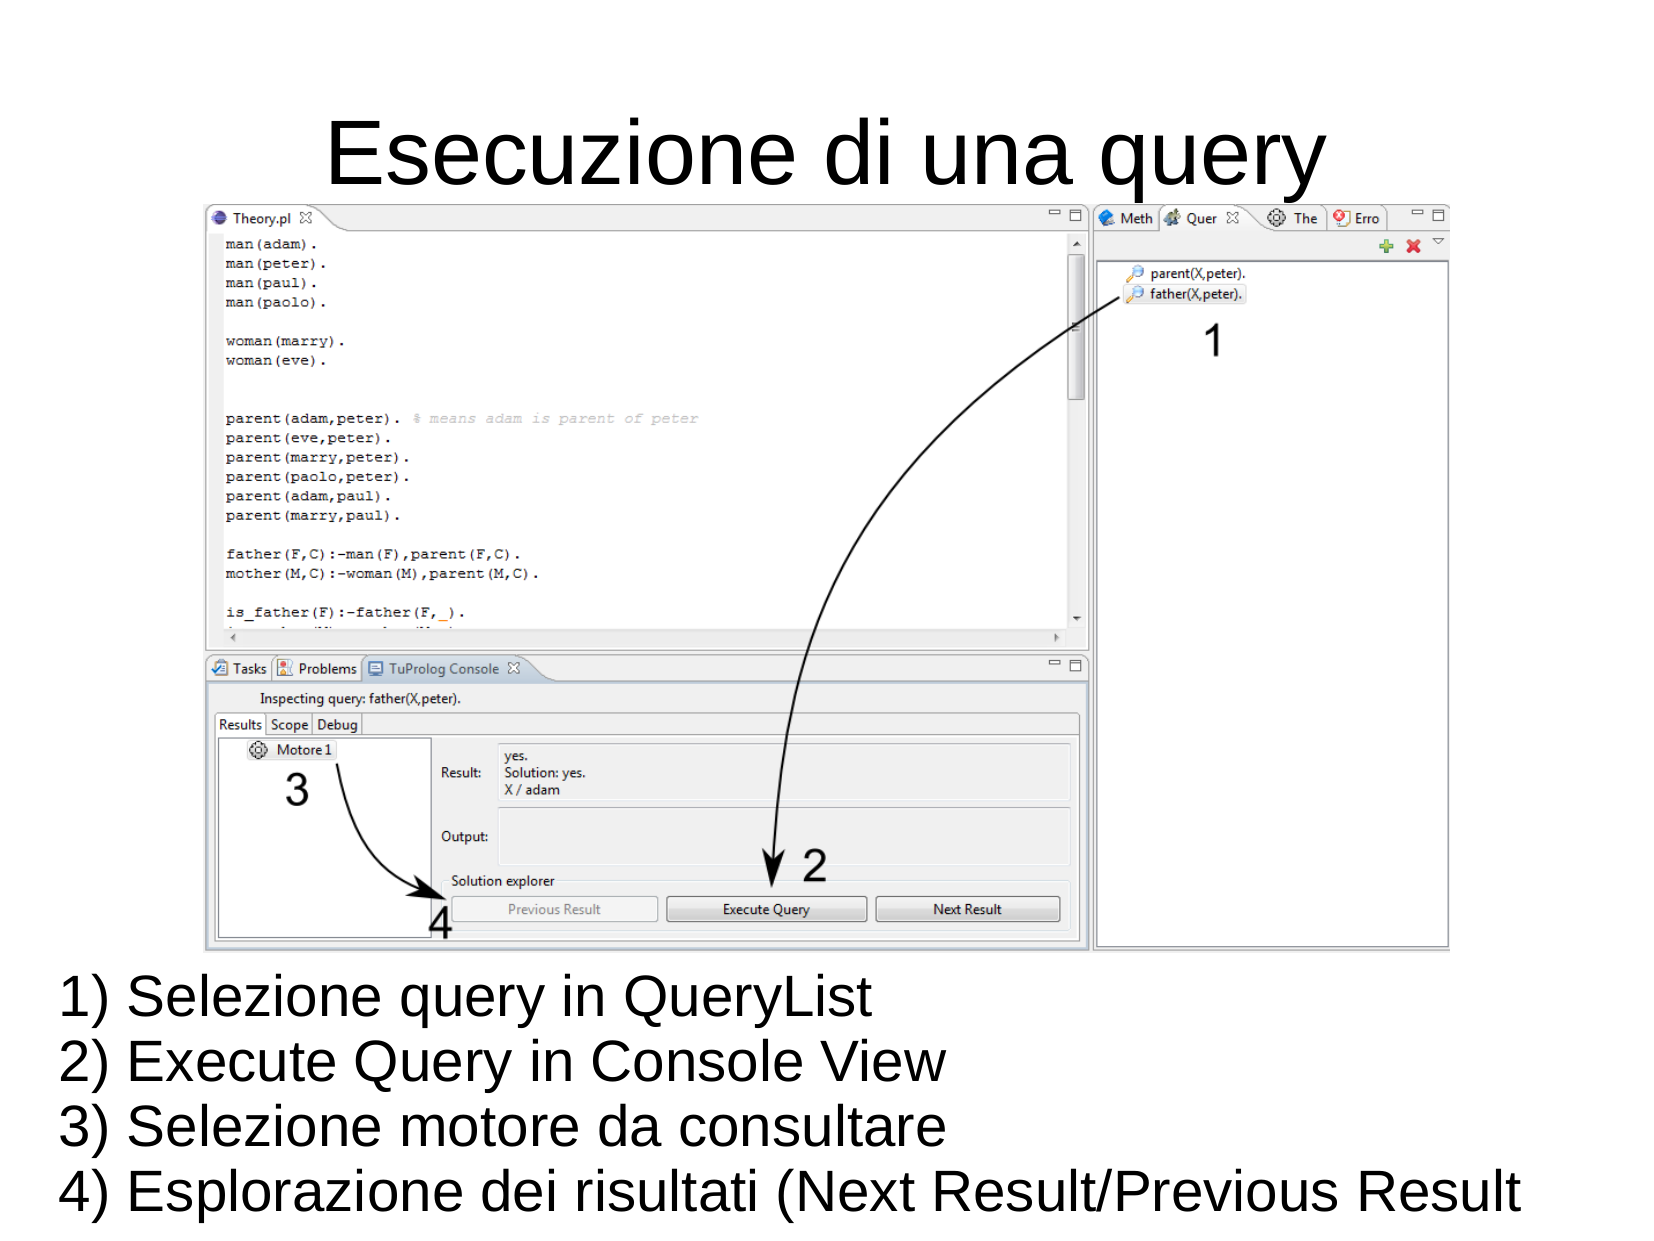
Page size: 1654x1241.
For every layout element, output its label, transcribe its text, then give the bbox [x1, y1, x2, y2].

title Esecuzione di una query [82, 49, 1571, 257]
text_box 1) Selezione query in QueryList 2) Execute Query in Console View 3) Selezione motore da consultare 4) Esplorazione dei risultati (Next Result/Previous Result [44, 956, 1595, 1231]
picture [203, 204, 1450, 953]
